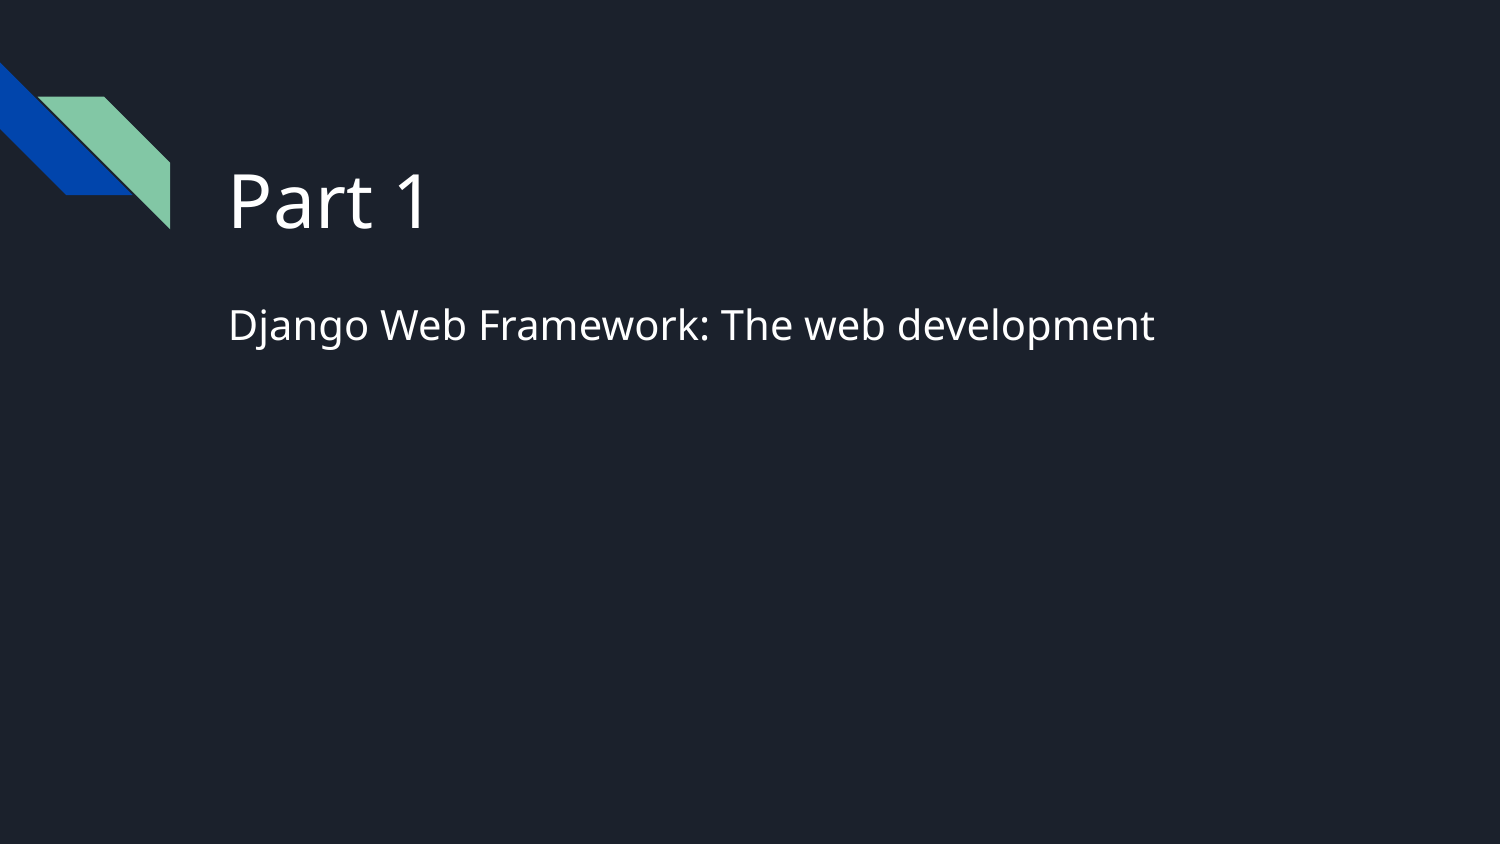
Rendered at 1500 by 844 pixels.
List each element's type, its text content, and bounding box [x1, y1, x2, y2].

title Part 1 [212, 138, 1368, 276]
list Django Web Framework: The web development [212, 276, 1368, 755]
